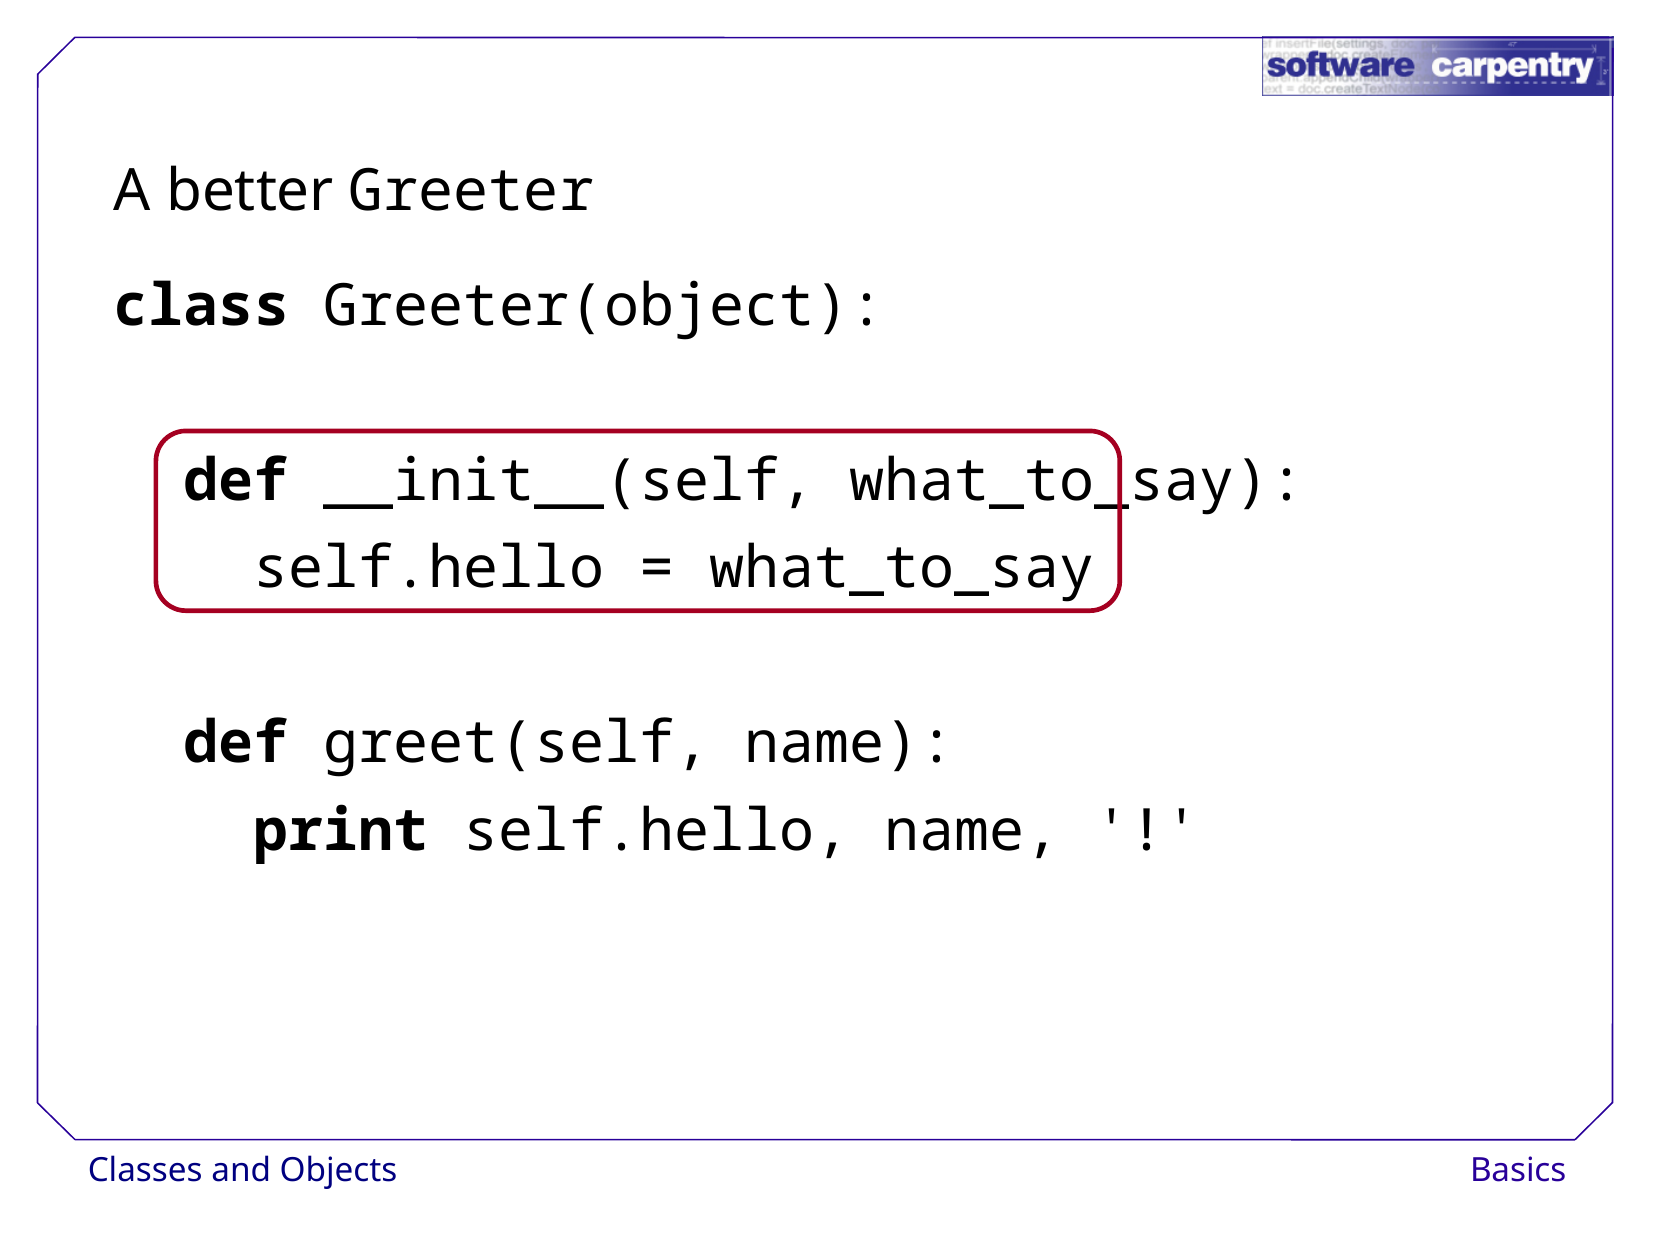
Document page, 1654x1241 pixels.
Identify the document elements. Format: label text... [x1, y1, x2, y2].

text_box A better Greeter [99, 109, 1517, 231]
picture [1262, 36, 1614, 96]
text_box class Greeter(object): def __init__(self, what_to_say): self.hello = what_to_say def greet(self, name): print self.hello, name, '!' [99, 241, 1517, 870]
